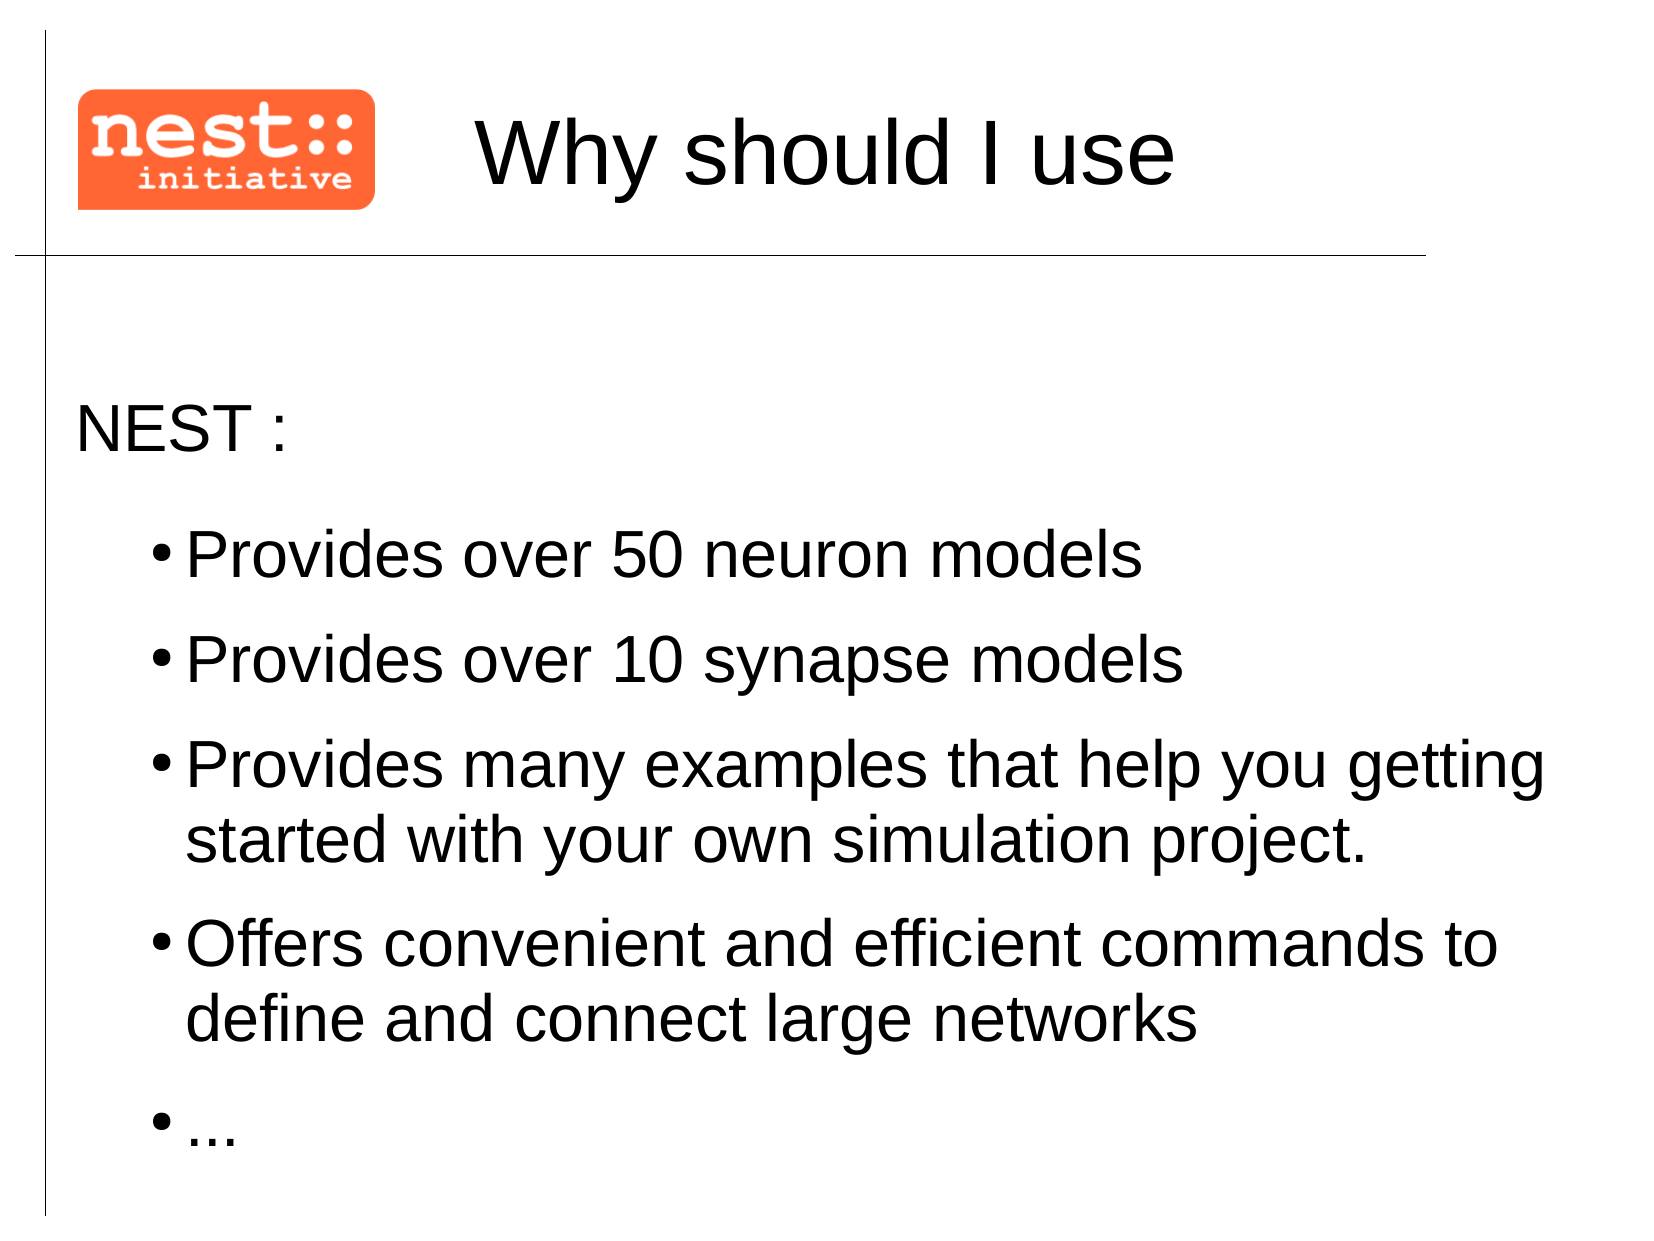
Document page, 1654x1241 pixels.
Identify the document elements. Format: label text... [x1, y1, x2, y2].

title Why should I use [82, 49, 1571, 257]
picture [78, 89, 376, 211]
text_box Provides over 50 neuron models Provides over 10 synapse models Provides many examples that help you getting started with your own simulation project. Offers convenient and efficient commands to define and connect large networks ... [135, 510, 1636, 1169]
subtitle NEST : [75, 285, 1561, 646]
